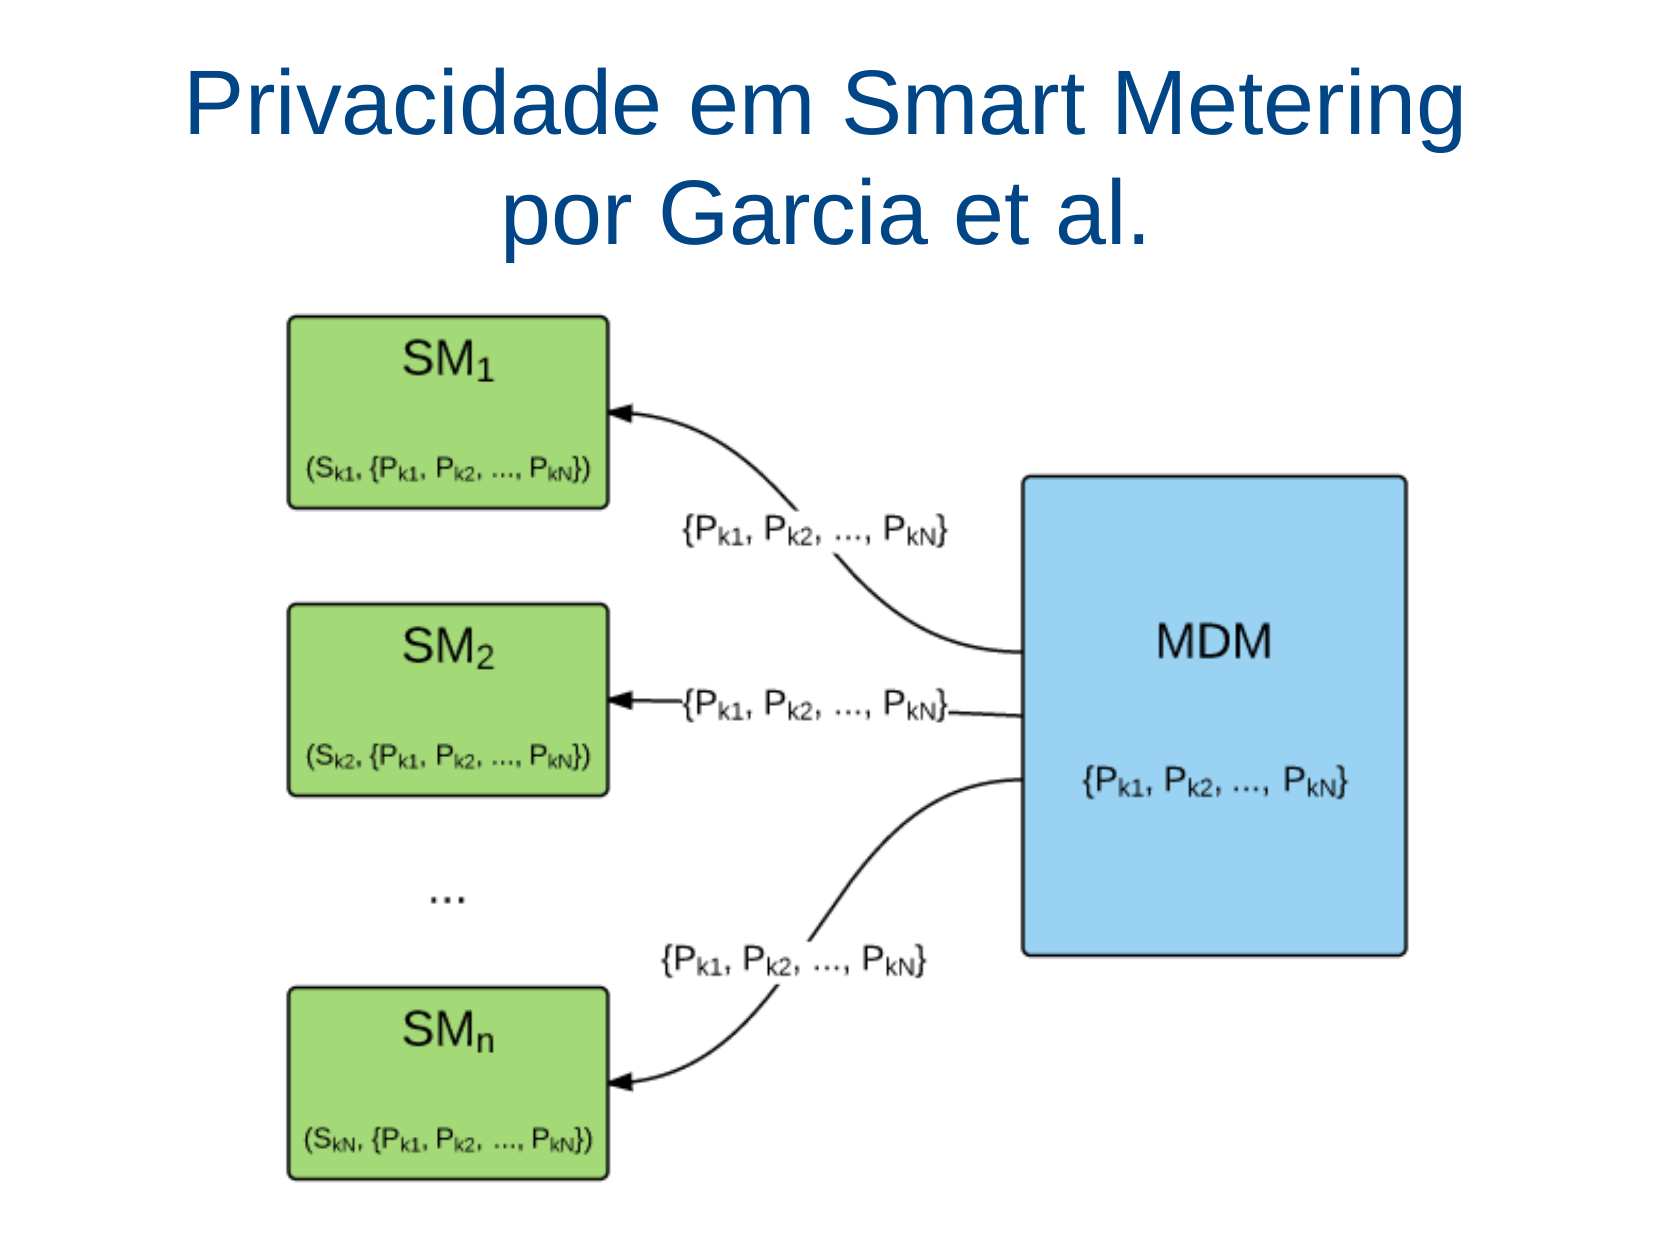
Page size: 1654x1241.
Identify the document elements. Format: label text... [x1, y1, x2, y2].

picture [270, 299, 1430, 1201]
title Privacidade em Smart Metering por Garcia et al. [82, 42, 1571, 263]
